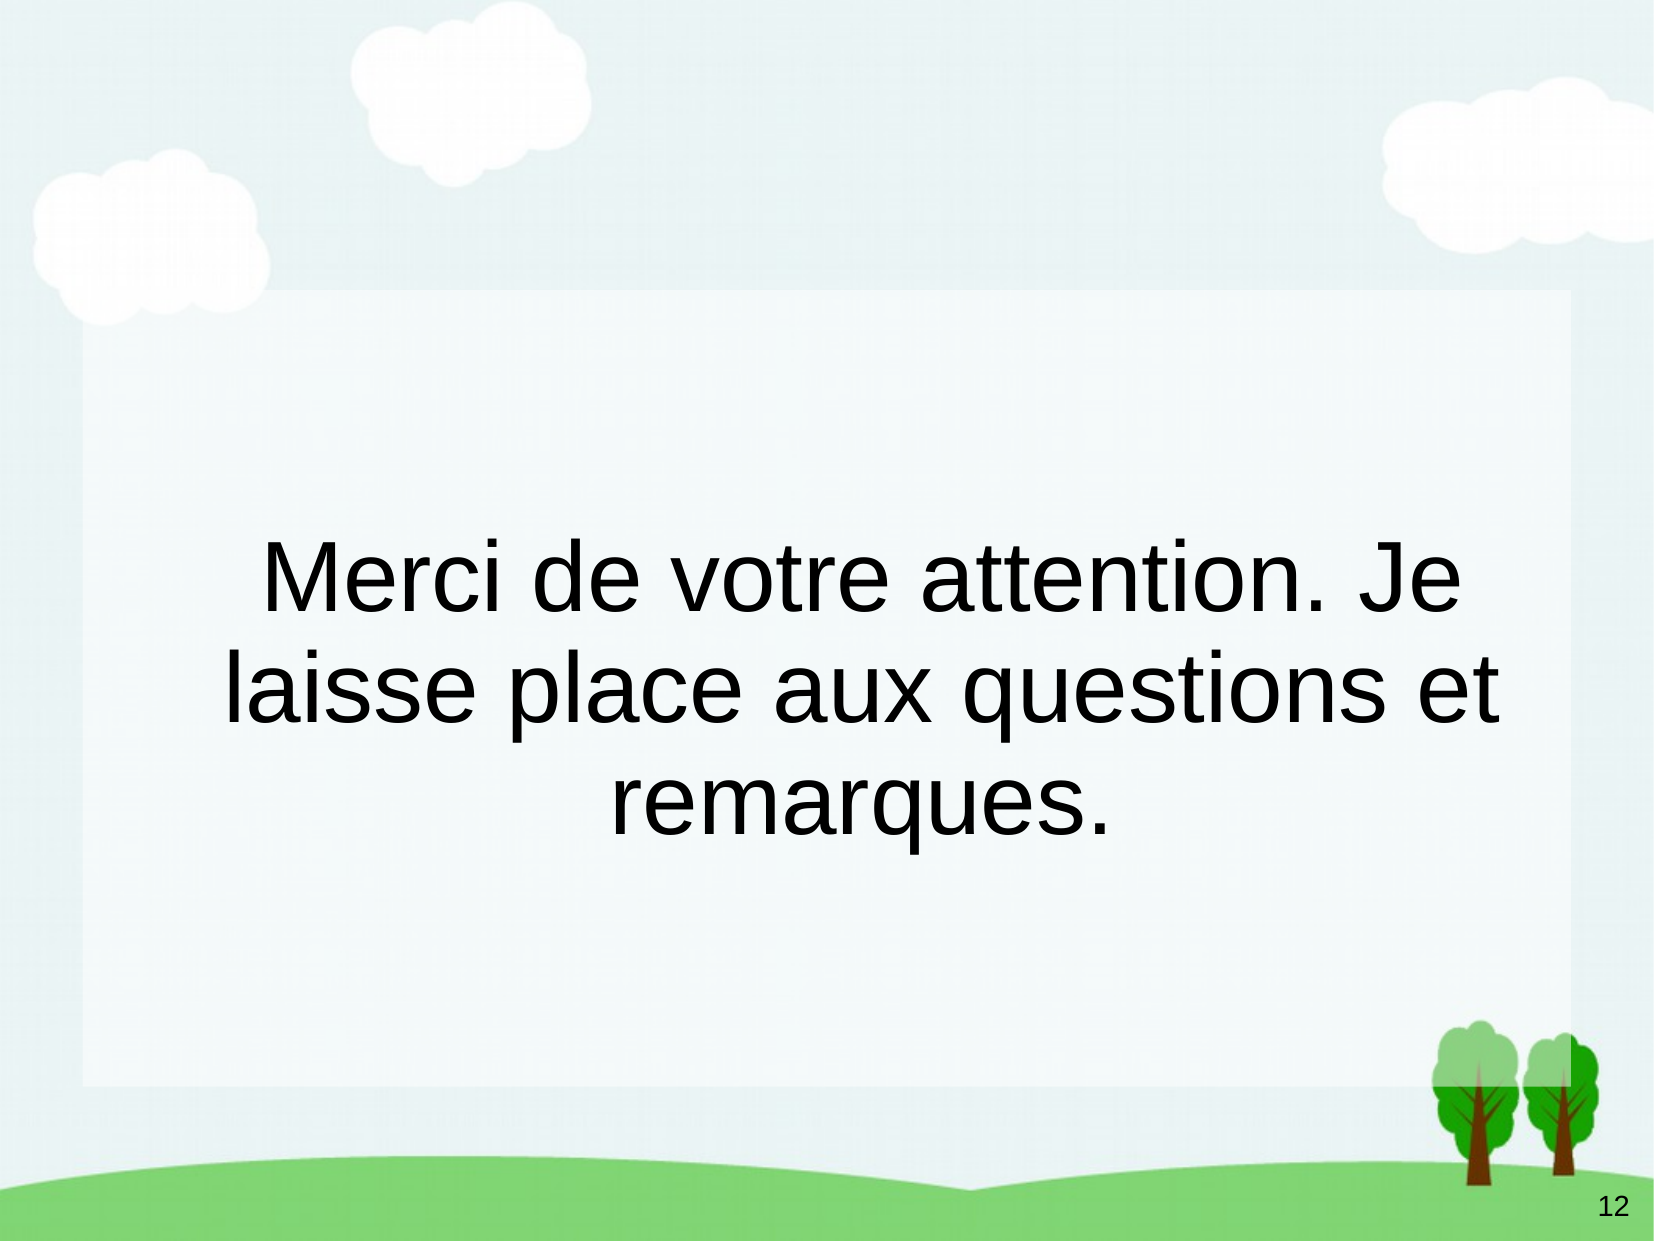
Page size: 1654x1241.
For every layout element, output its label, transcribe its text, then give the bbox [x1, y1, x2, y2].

list Merci de votre attention. Je laisse place aux questions et remarques. [82, 290, 1571, 1087]
picture [0, 0, 1654, 1241]
